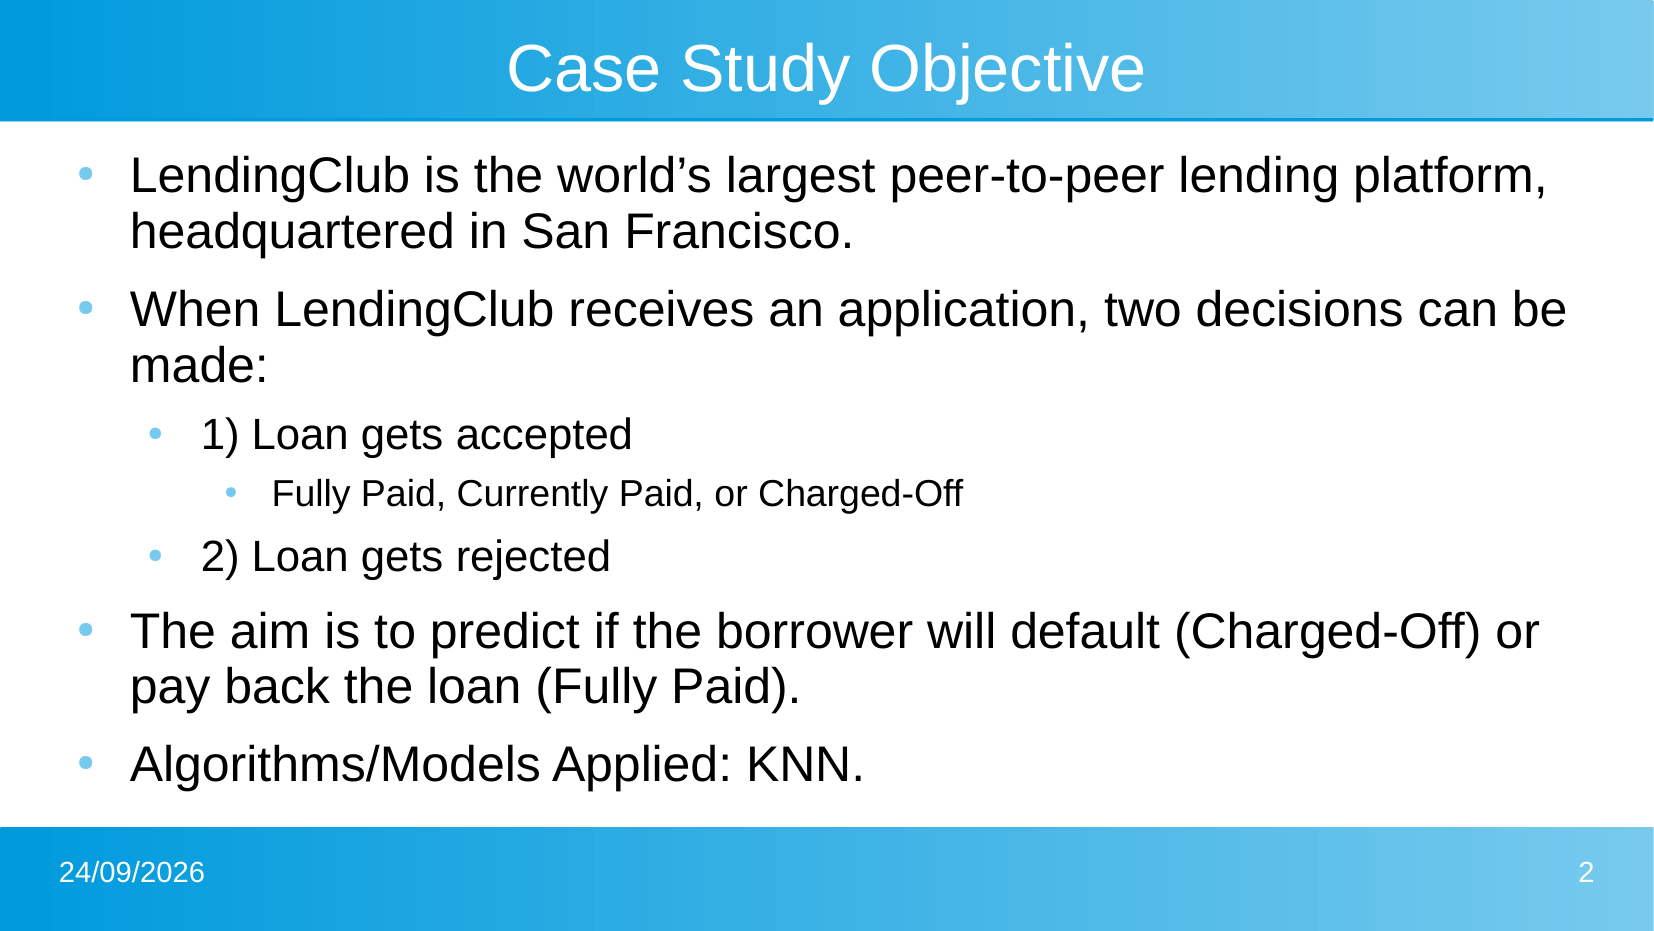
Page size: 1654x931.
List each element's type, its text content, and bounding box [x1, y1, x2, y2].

list LendingClub is the world’s largest peer-to-peer lending platform, headquartered in San Francisco. When LendingClub receives an application, two decisions can be made: 1) Loan gets accepted Fully Paid, Currently Paid, or Charged-Off 2) Loan gets rejected The aim is to predict if the borrower will default (Charged-Off) or pay back the loan (Fully Paid). Algorithms/Models Applied: KNN. [59, 147, 1595, 798]
title Case Study Objective [59, 29, 1595, 108]
